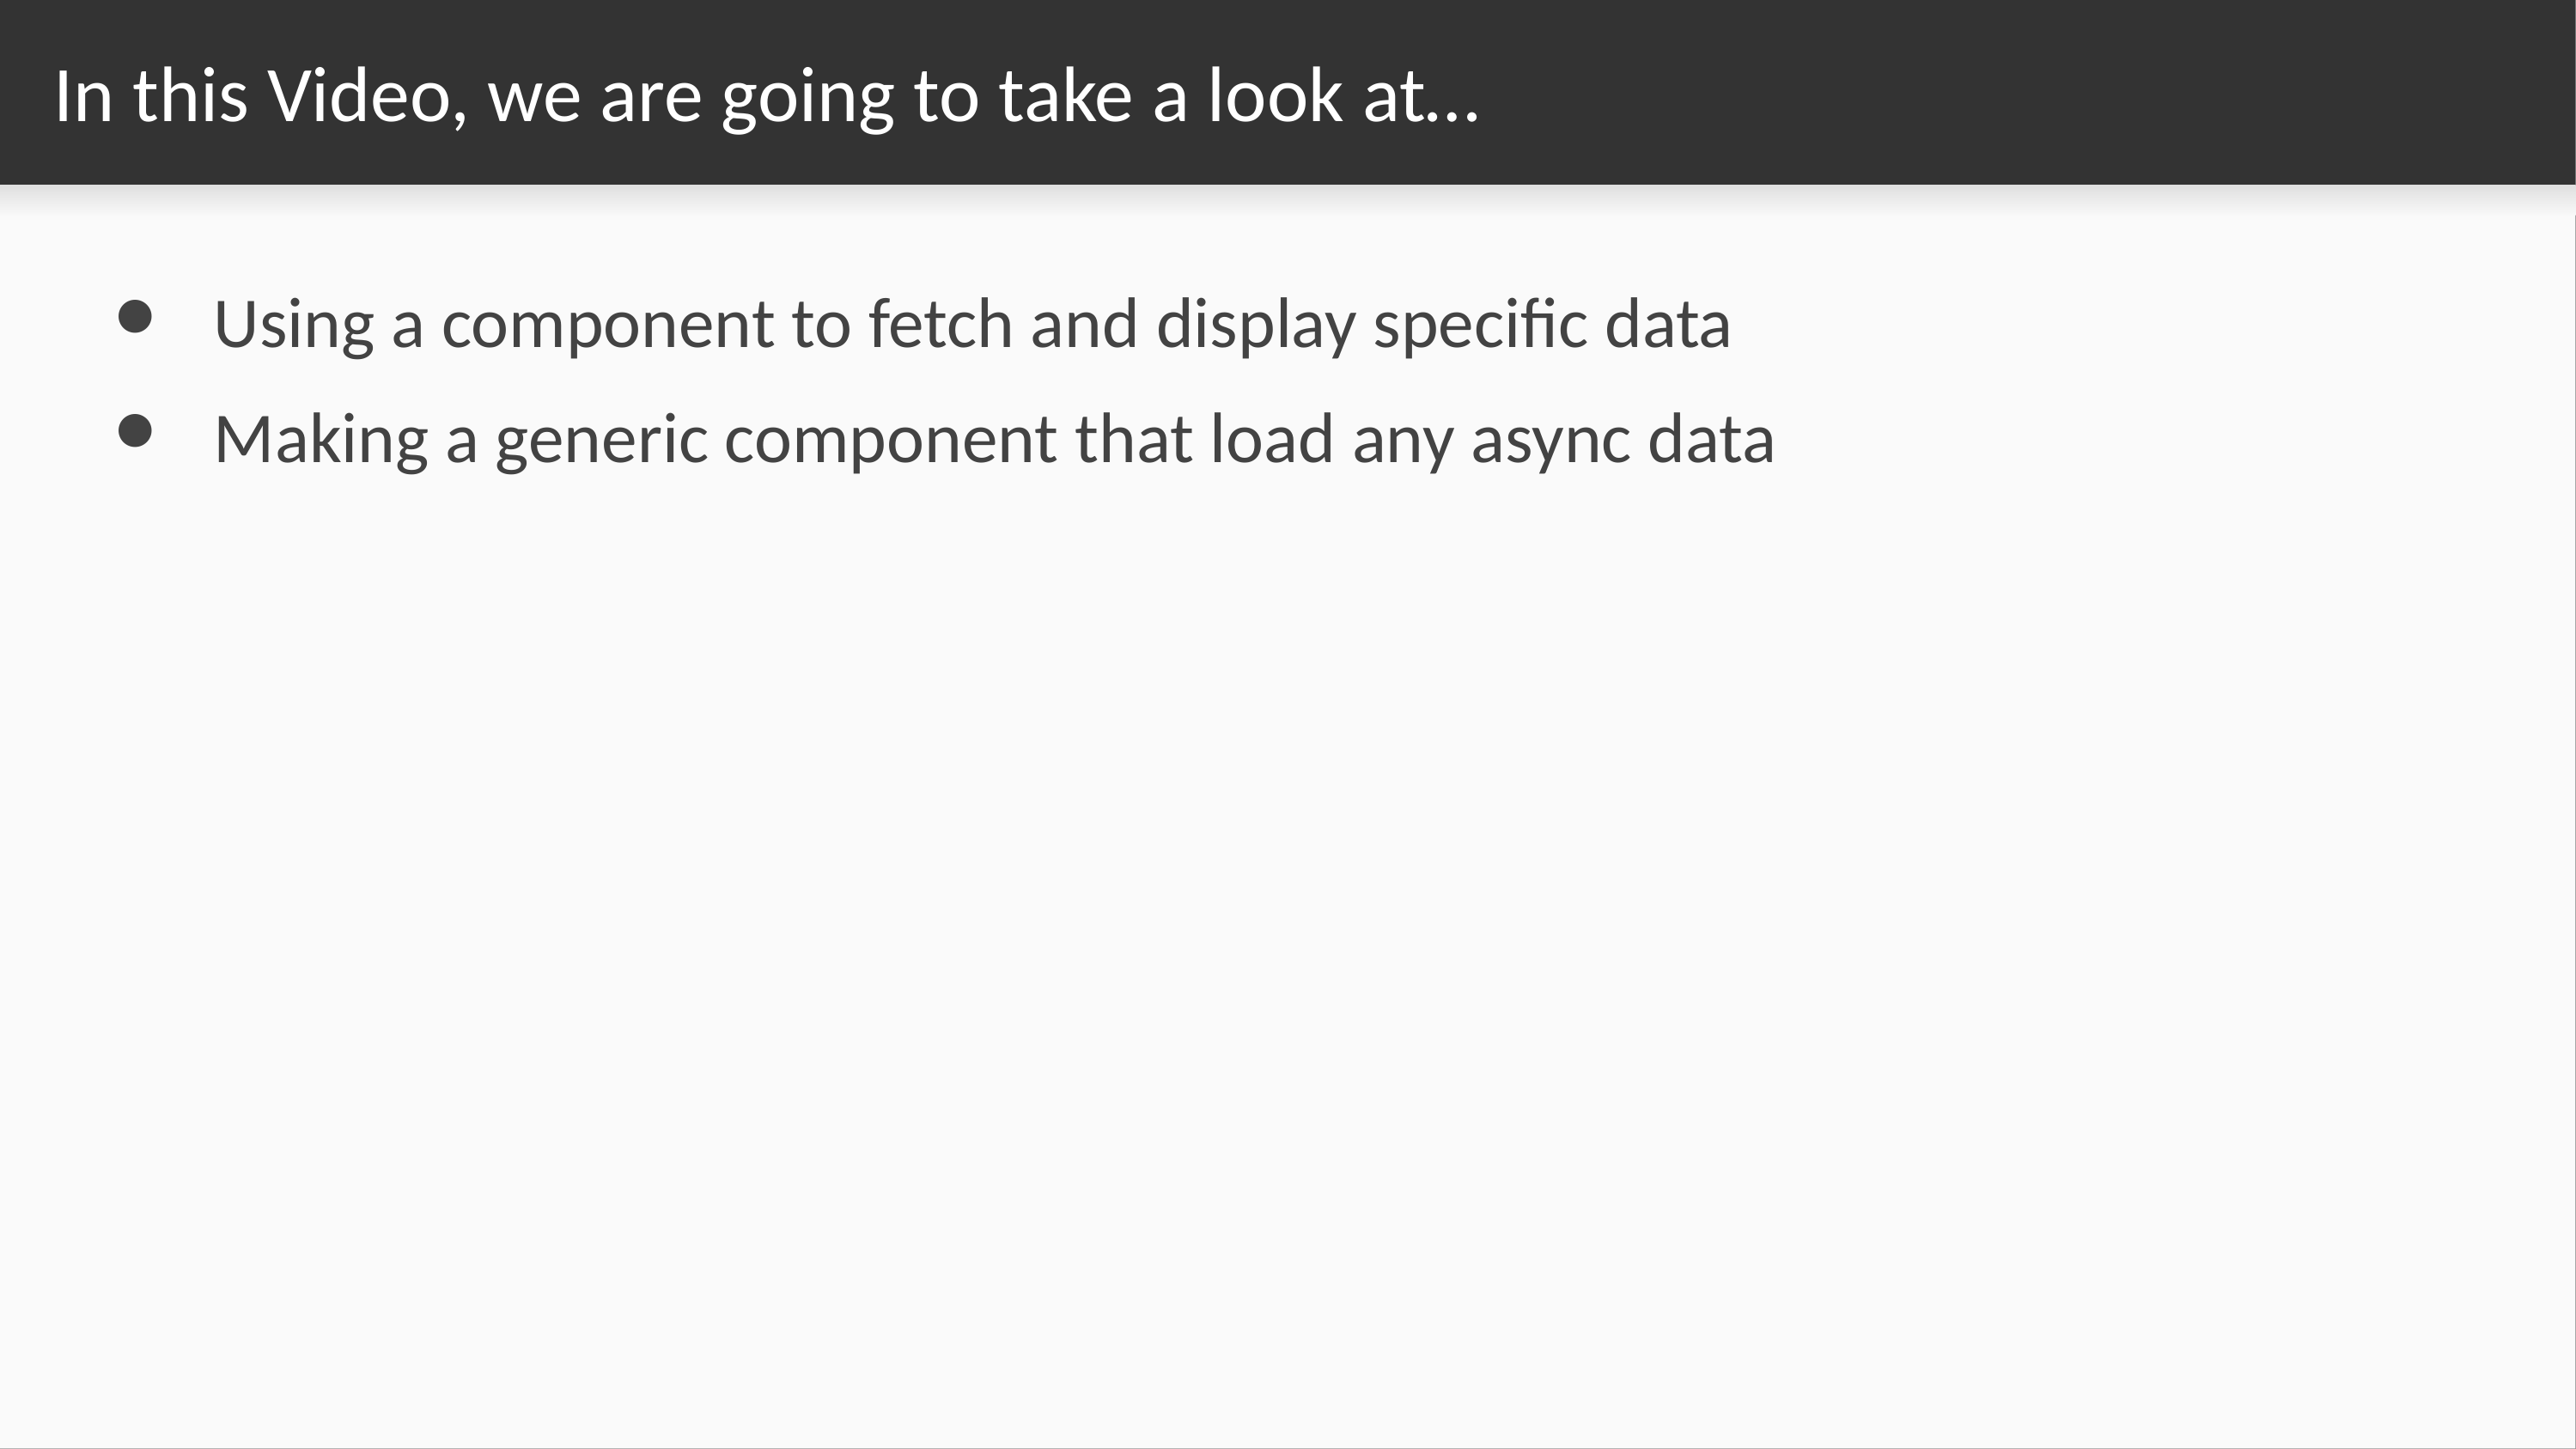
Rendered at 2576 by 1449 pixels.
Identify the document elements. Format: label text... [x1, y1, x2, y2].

title In this Video, we are going to take a look at… [27, 4, 2514, 175]
list Using a component to fetch and display specific data Making a generic component that load any async data [59, 250, 2514, 1384]
